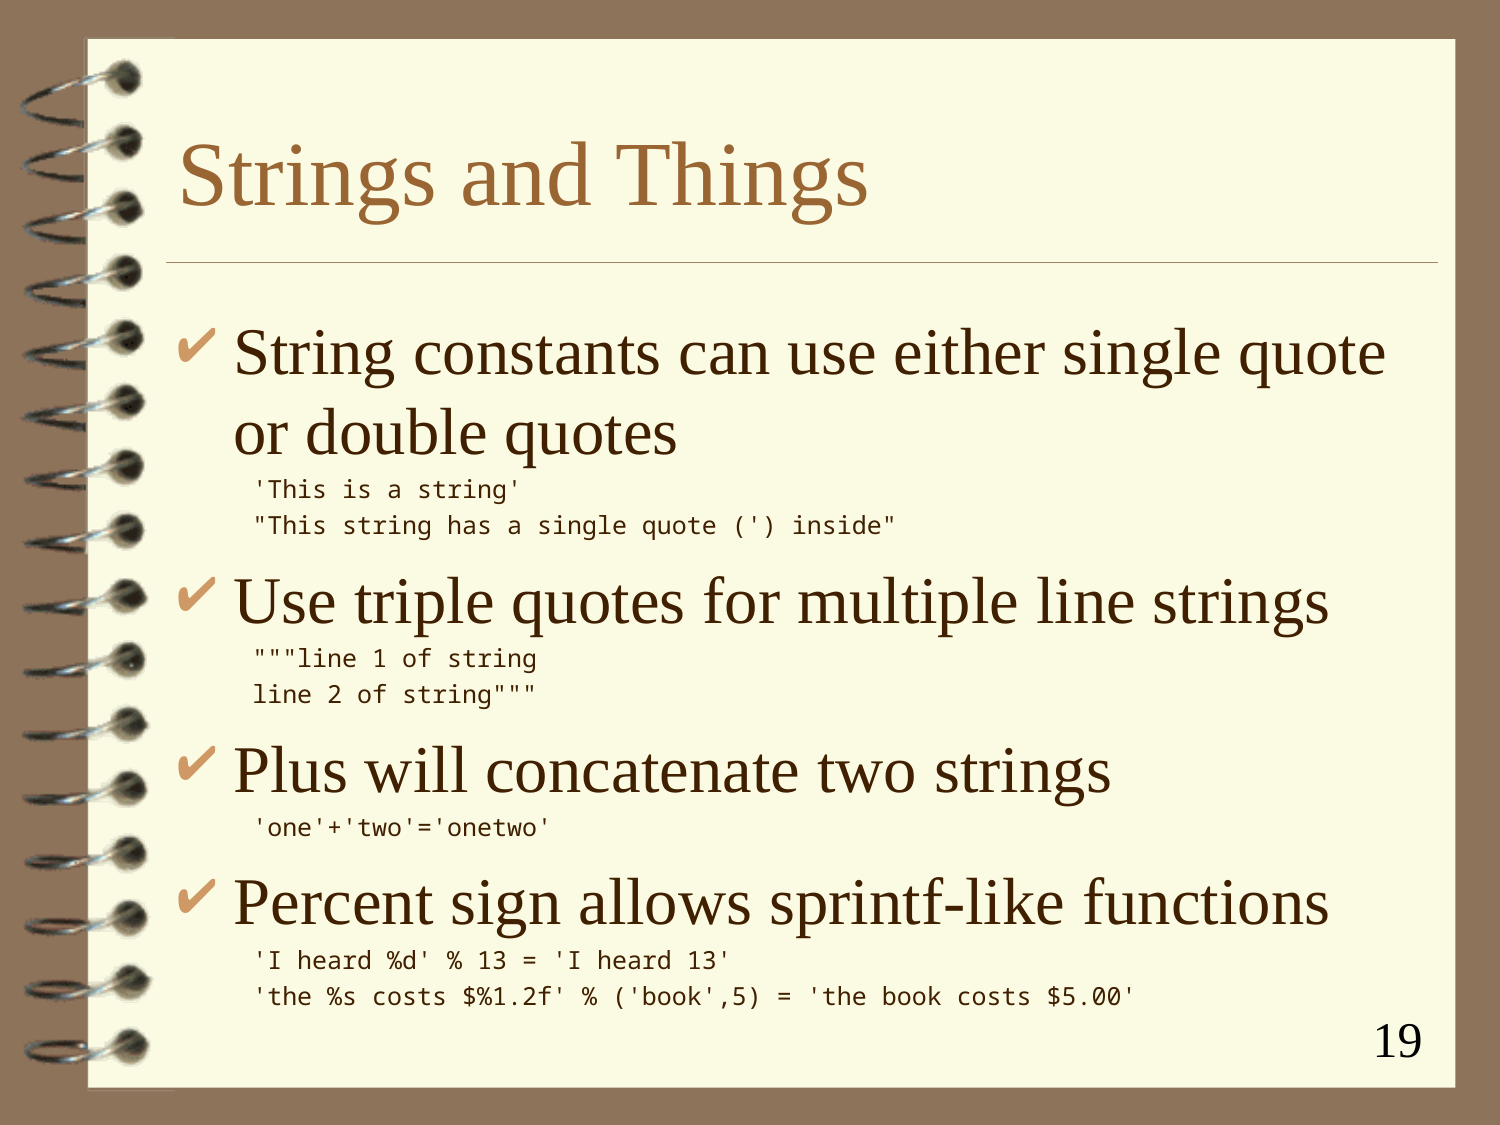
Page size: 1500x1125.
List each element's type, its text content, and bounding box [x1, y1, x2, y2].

picture [0, 0, 175, 1125]
list String constants can use either single quote or double quotes 'This is a string' "This string has a single quote (') inside" Use triple quotes for multiple line strings """line 1 of string line 2 of string""" Plus will concatenate two strings 'one'+'two'='onetwo' Percent sign allows sprintf-like functions 'I heard %d' % 13 = 'I heard 13' 'the %s costs $%1.2f' % ('book',5) = 'the book costs $5.00' [162, 299, 1438, 976]
title Strings and Things [162, 74, 1438, 263]
